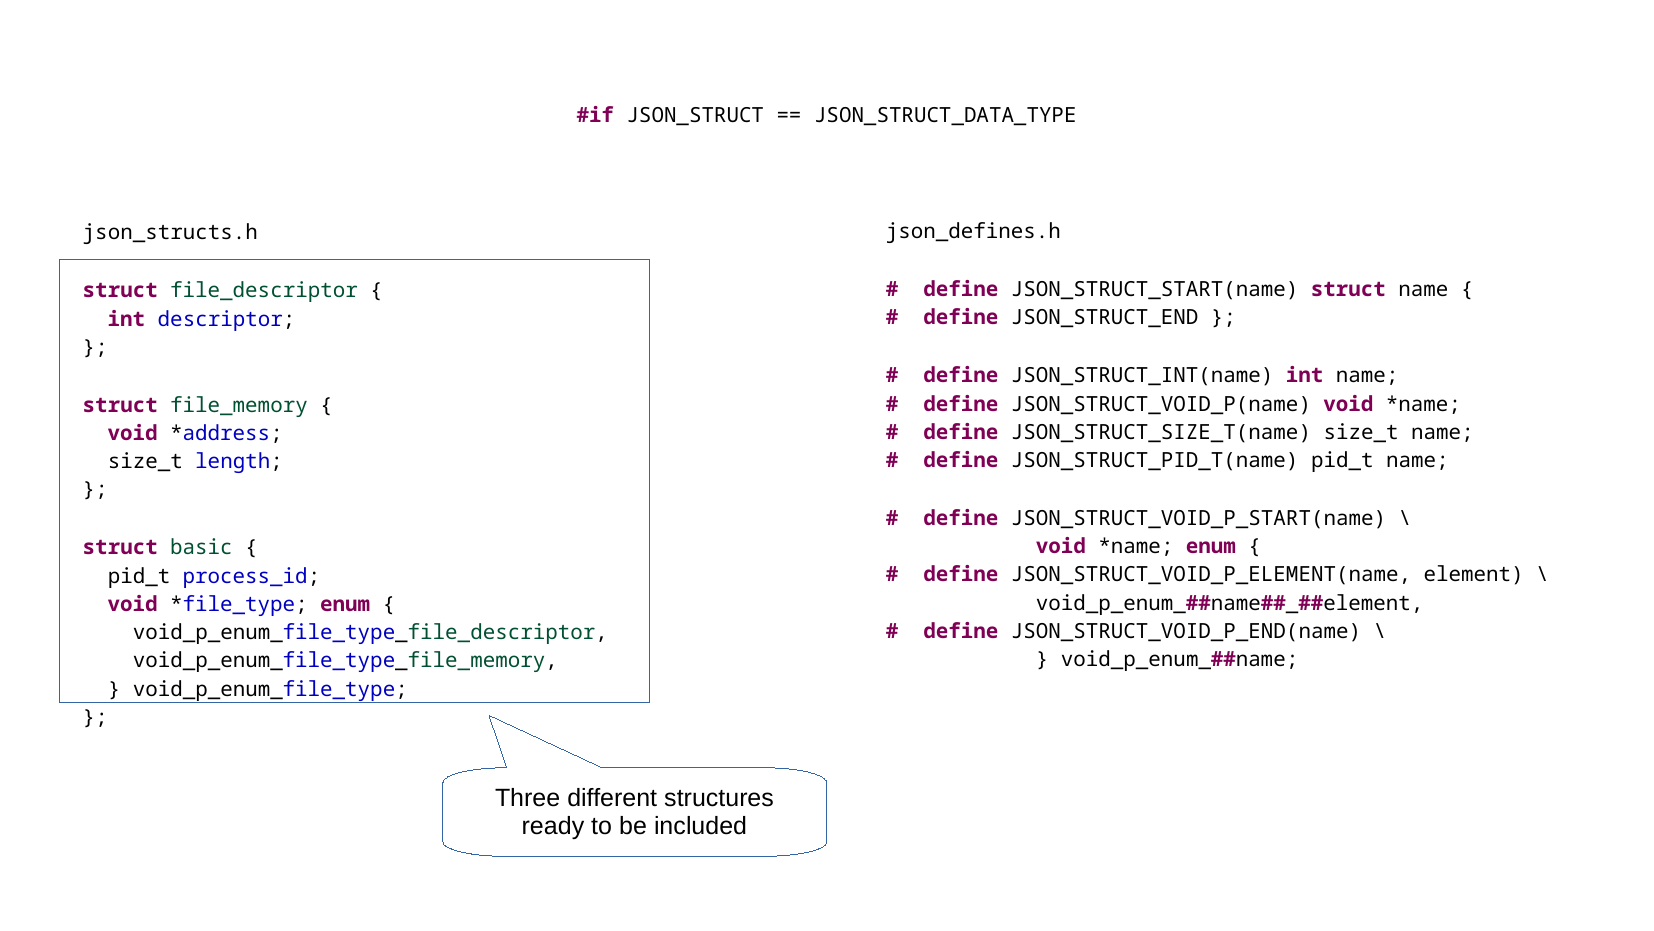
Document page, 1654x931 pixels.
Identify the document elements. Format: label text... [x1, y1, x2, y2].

list json_structs.h struct file_descriptor { int descriptor; }; struct file_memory { void *address; size_t length; }; struct basic { pid_t process_id; void *file_type; enum { void_p_enum_file_type_file_descriptor, void_p_enum_file_type_file_memory, } void_p_enum_file_type; }; [82, 260, 649, 702]
list json_defines.h # define JSON_STRUCT_START(name) struct name { # define JSON_STRUCT_END }; # define JSON_STRUCT_INT(name) int name; # define JSON_STRUCT_VOID_P(name) void *name; # define JSON_STRUCT_SIZE_T(name) size_t name; # define JSON_STRUCT_PID_T(name) pid_t name; # define JSON_STRUCT_VOID_P_START(name) \ void *name; enum { # define JSON_STRUCT_VOID_P_ELEMENT(name, element) \ void_p_enum_##name##_##element, # define JSON_STRUCT_VOID_P_END(name) \ } void_p_enum_##name; [885, 216, 1571, 756]
list json_structs.h struct file_descriptor { int descriptor; }; struct file_memory { void *address; size_t length; }; struct basic { pid_t process_id; void *file_type; enum { void_p_enum_file_type_file_descriptor, void_p_enum_file_type_file_memory, } void_p_enum_file_type; }; [82, 217, 827, 758]
text_box Three different structures ready to be included [442, 715, 827, 857]
title #if JSON_STRUCT == JSON_STRUCT_DATA_TYPE [82, 37, 1571, 193]
